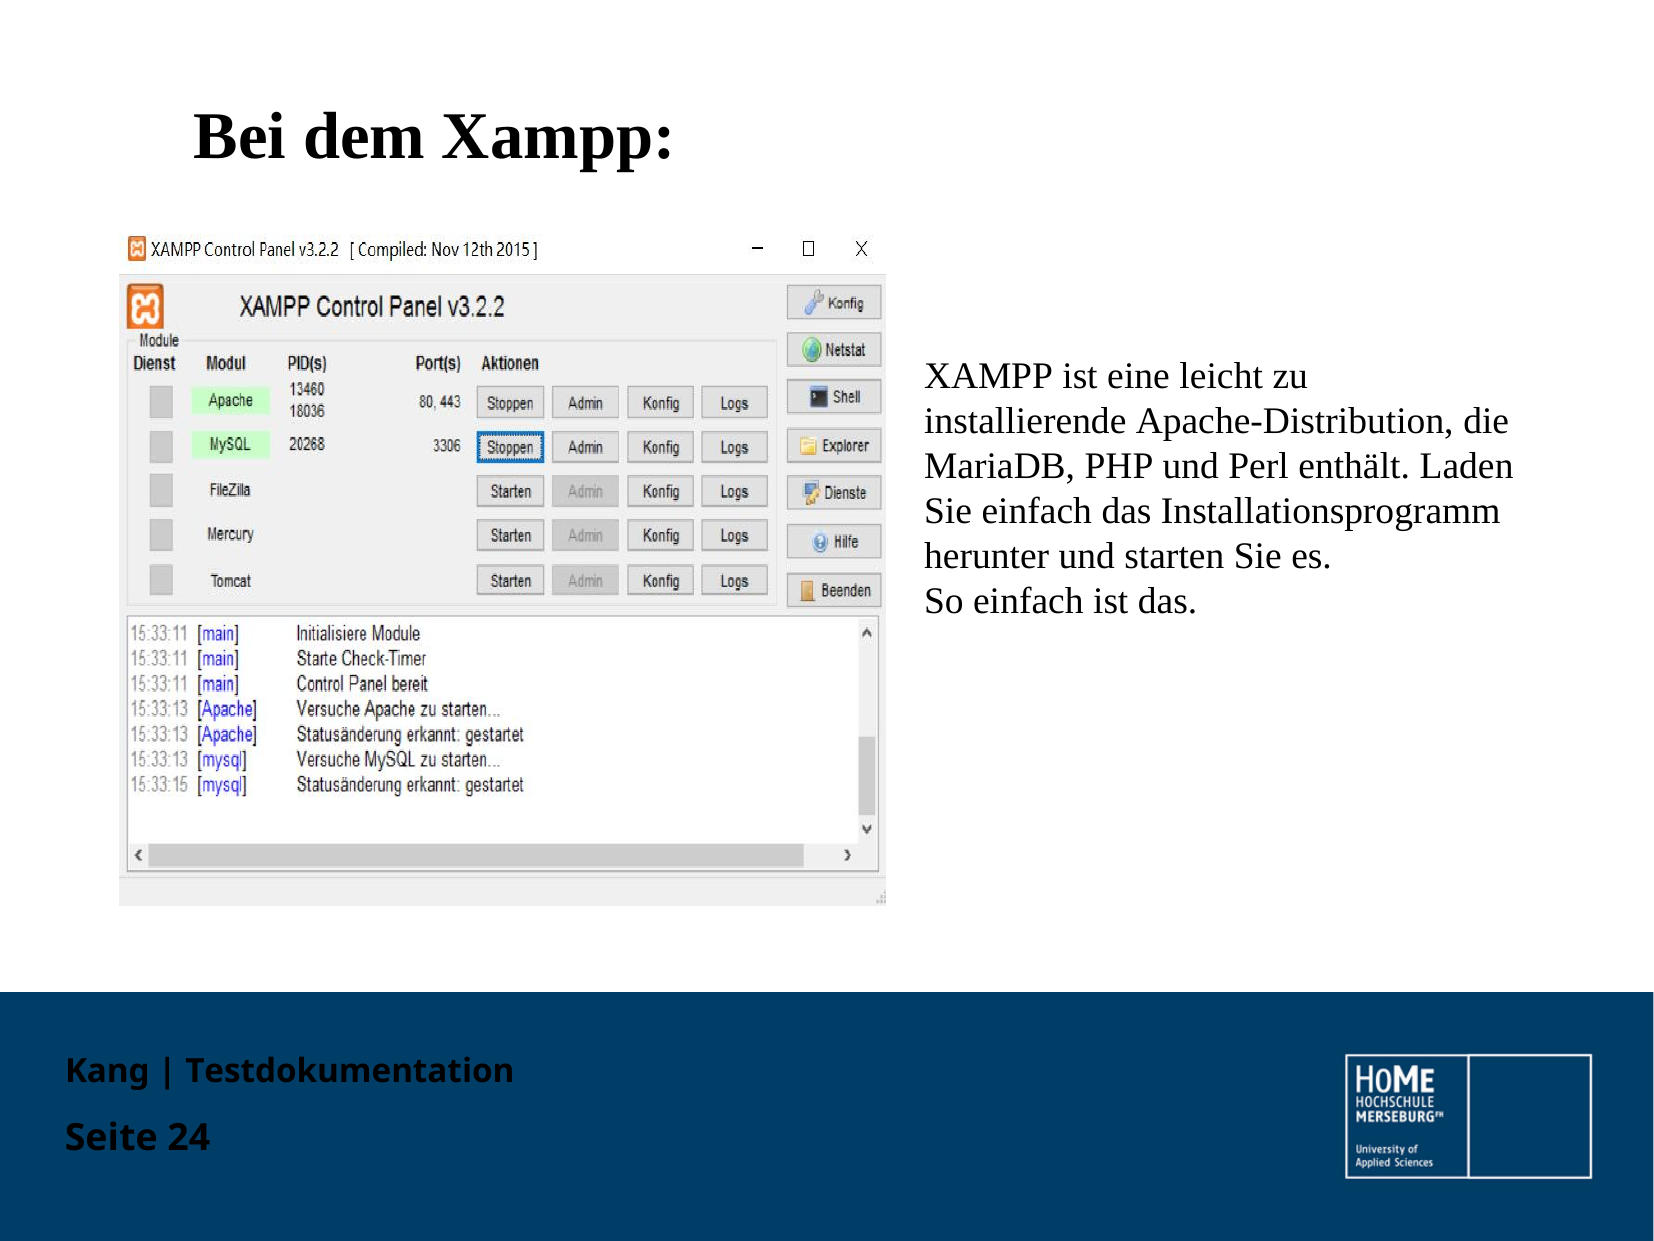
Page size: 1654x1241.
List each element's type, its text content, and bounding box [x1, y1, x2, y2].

picture [0, 992, 1654, 1241]
title Bei dem Xampp: [178, 51, 951, 223]
text_box XAMPP ist eine leicht zu installierende Apache-Distribution, die MariaDB, PHP und Perl enthält. Laden Sie einfach das Installationsprogramm herunter und starten Sie es. So einfach ist das. [909, 343, 1530, 629]
picture [119, 234, 886, 906]
